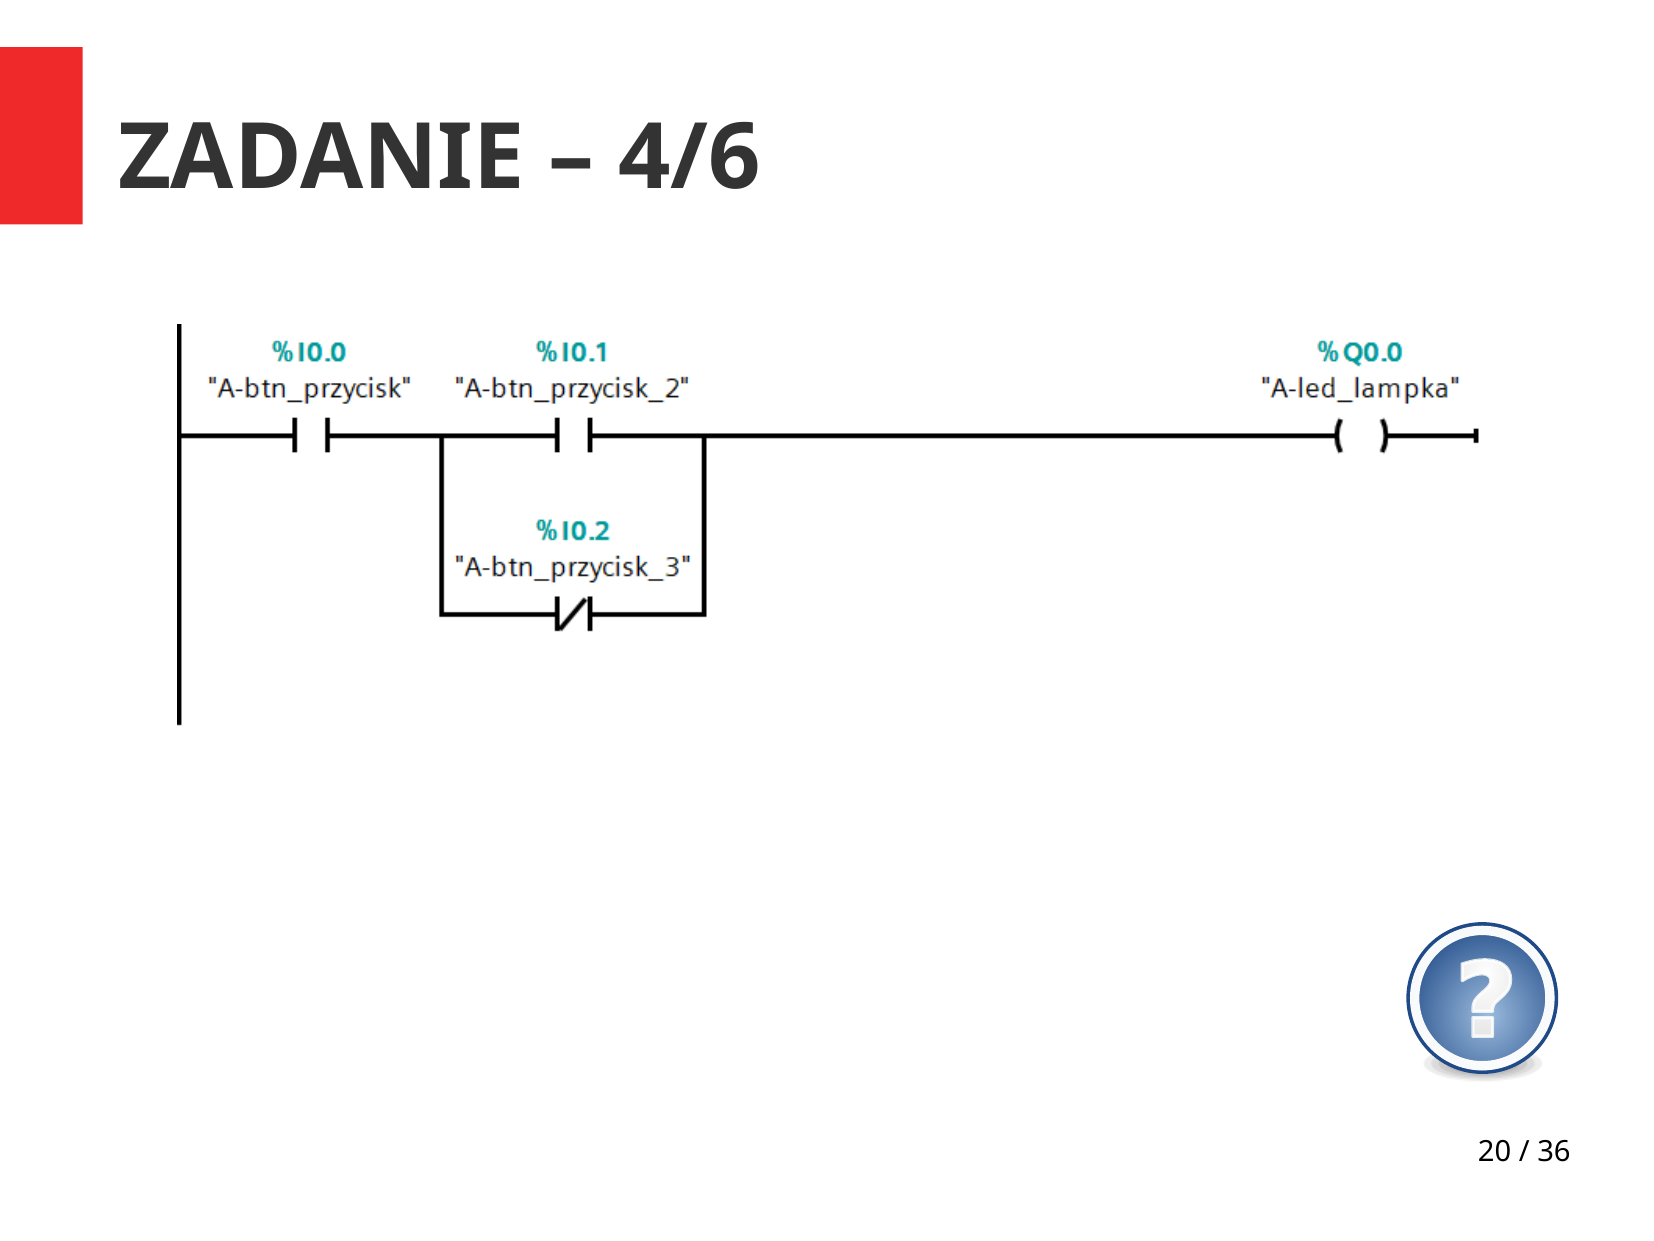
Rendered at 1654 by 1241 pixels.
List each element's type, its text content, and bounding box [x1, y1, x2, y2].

picture [1393, 909, 1571, 1087]
picture [177, 324, 1485, 730]
title ZADANIE – 4/6 [118, 49, 1571, 257]
